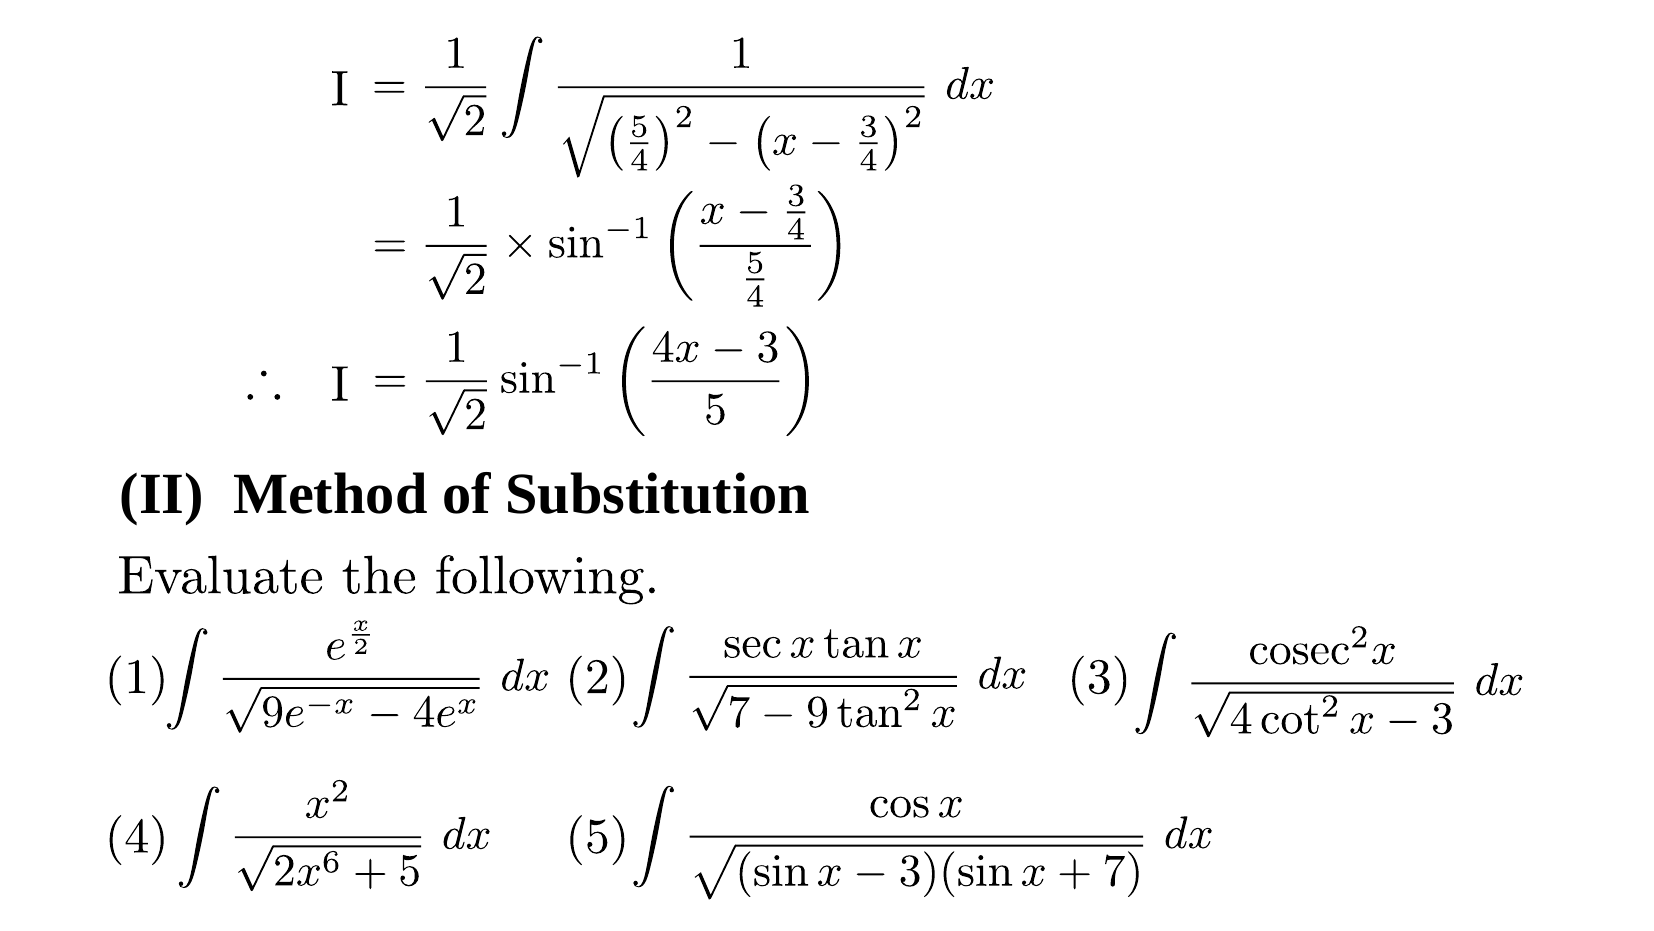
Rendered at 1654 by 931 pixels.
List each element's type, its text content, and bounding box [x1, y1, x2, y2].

text_box [107, 655, 164, 706]
text_box [247, 370, 281, 400]
text_box [332, 366, 348, 401]
text_box [373, 36, 994, 178]
text_box [107, 815, 164, 866]
text_box [178, 779, 490, 892]
text_box [119, 555, 655, 605]
text_box [633, 785, 1212, 900]
text_box [567, 815, 625, 866]
text_box [166, 620, 549, 733]
text_box [374, 184, 841, 307]
title (II) Method of Substitution [47, 36, 1607, 898]
text_box [1069, 655, 1127, 706]
text_box [374, 326, 809, 437]
text_box [567, 655, 625, 706]
text_box [1135, 626, 1523, 738]
text_box [332, 71, 348, 106]
text_box [632, 626, 1026, 731]
